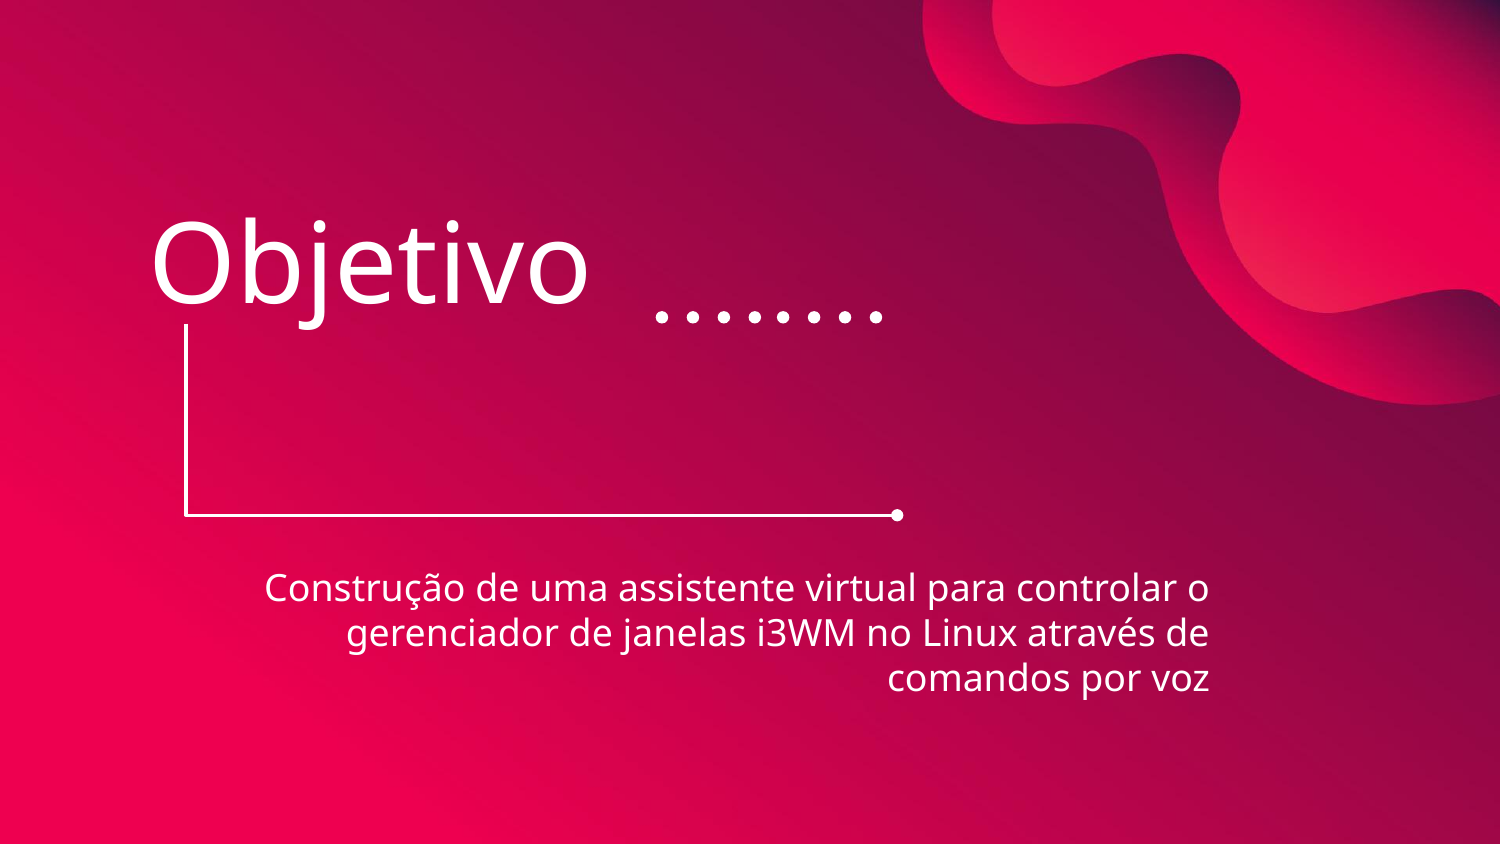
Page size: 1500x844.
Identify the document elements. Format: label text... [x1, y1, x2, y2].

text_box [686, 311, 700, 324]
text_box [776, 311, 790, 324]
text_box [869, 311, 883, 324]
text_box Construção de uma assistente virtual para controlar o gerenciador de janelas i3WM no Linux através de comandos por voz [232, 558, 1226, 705]
text_box [748, 311, 762, 324]
text_box [717, 311, 731, 324]
text_box [807, 311, 821, 324]
picture [0, 0, 1500, 844]
text_box Objetivo [133, 0, 1128, 571]
text_box [838, 311, 852, 324]
text_box [655, 311, 669, 324]
